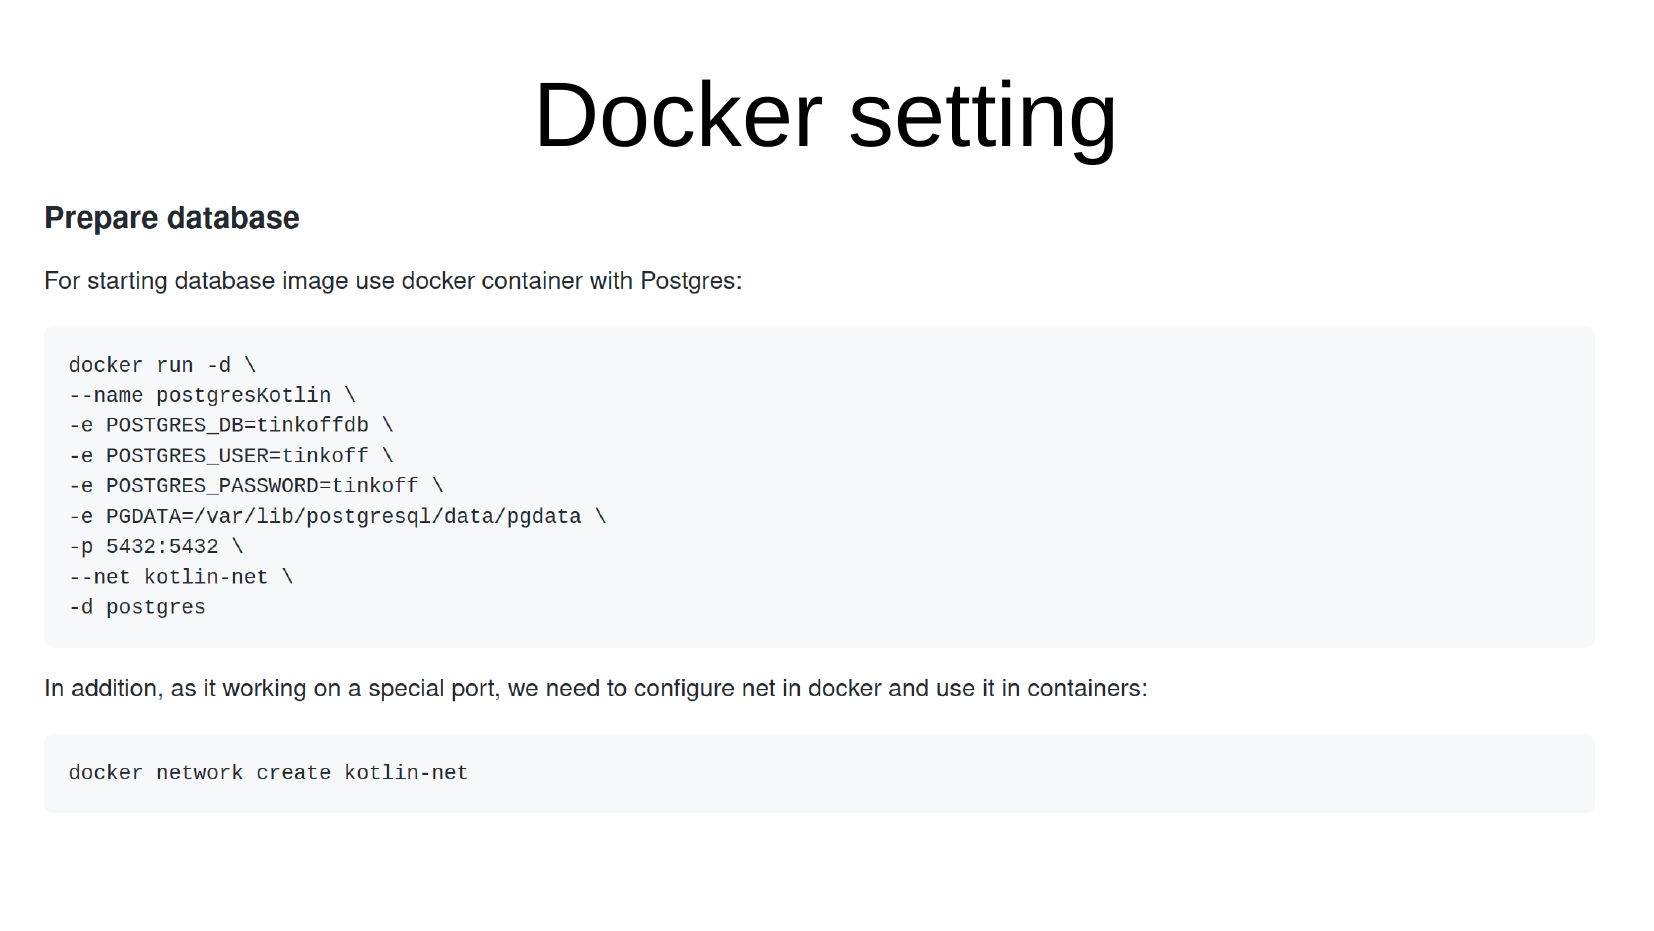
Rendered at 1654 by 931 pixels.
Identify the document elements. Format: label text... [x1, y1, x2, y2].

title Docker setting [82, 37, 1571, 193]
picture [39, 194, 1630, 828]
